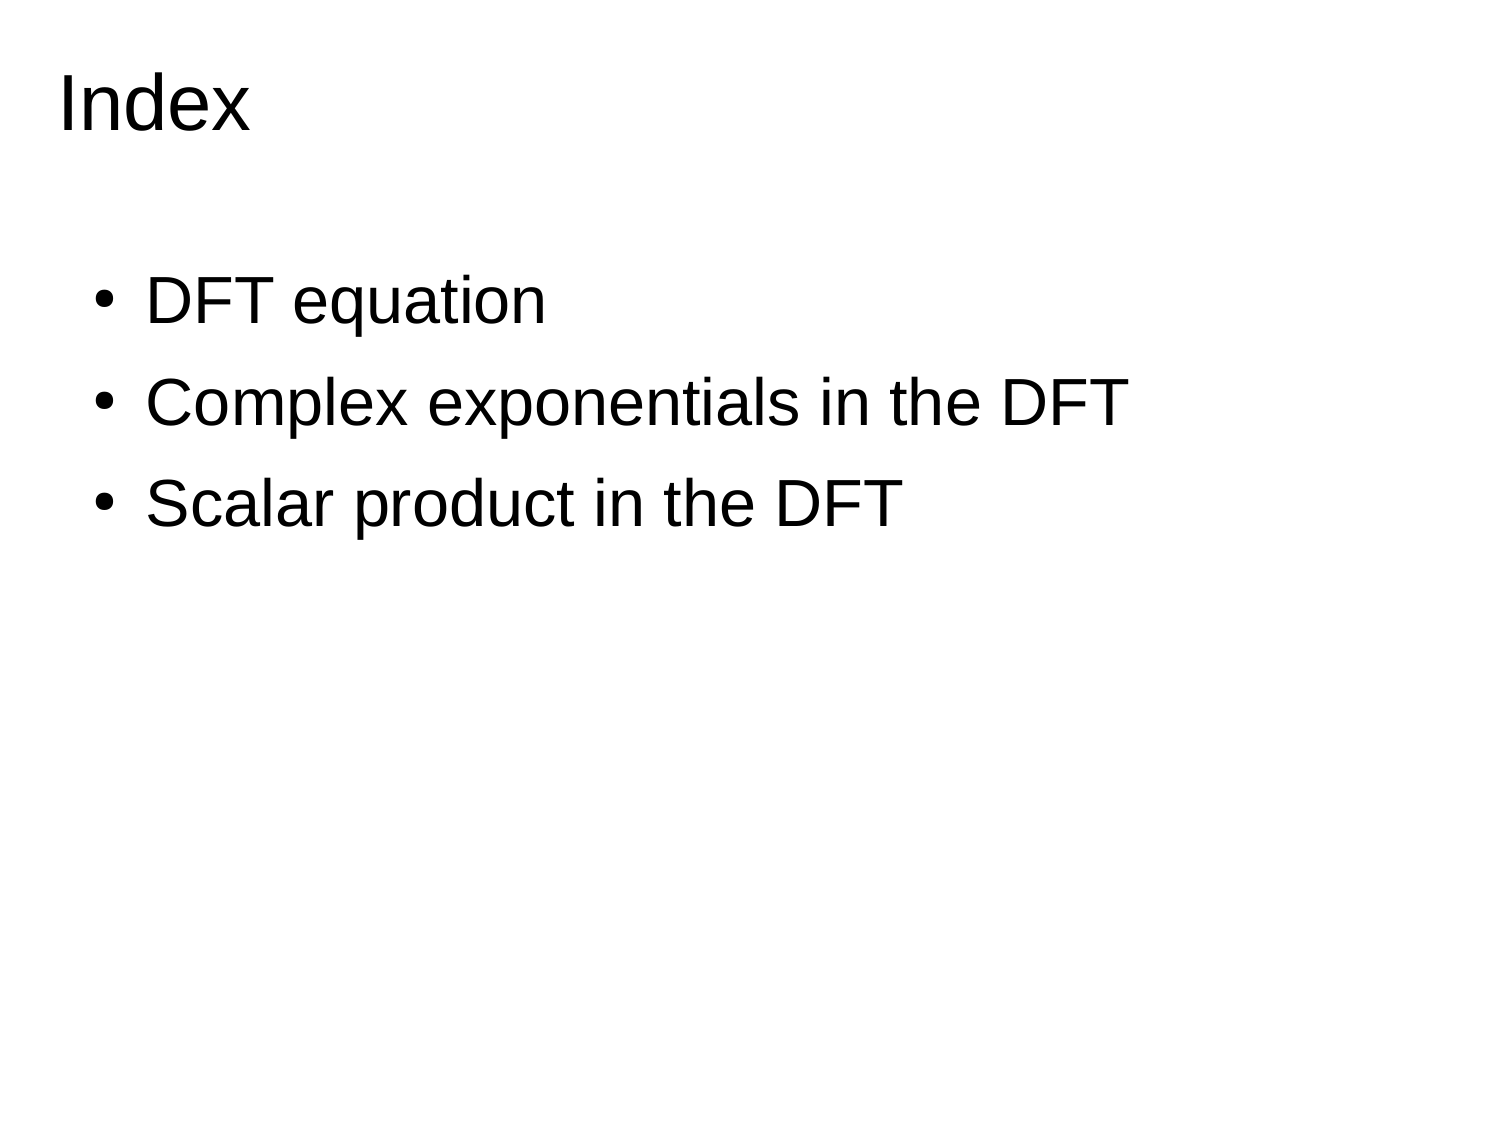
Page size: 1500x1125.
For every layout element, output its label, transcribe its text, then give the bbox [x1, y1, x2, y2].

list DFT equation Complex exponentials in the DFT Scalar product in the DFT [75, 263, 1425, 916]
title Index [57, 9, 1408, 197]
